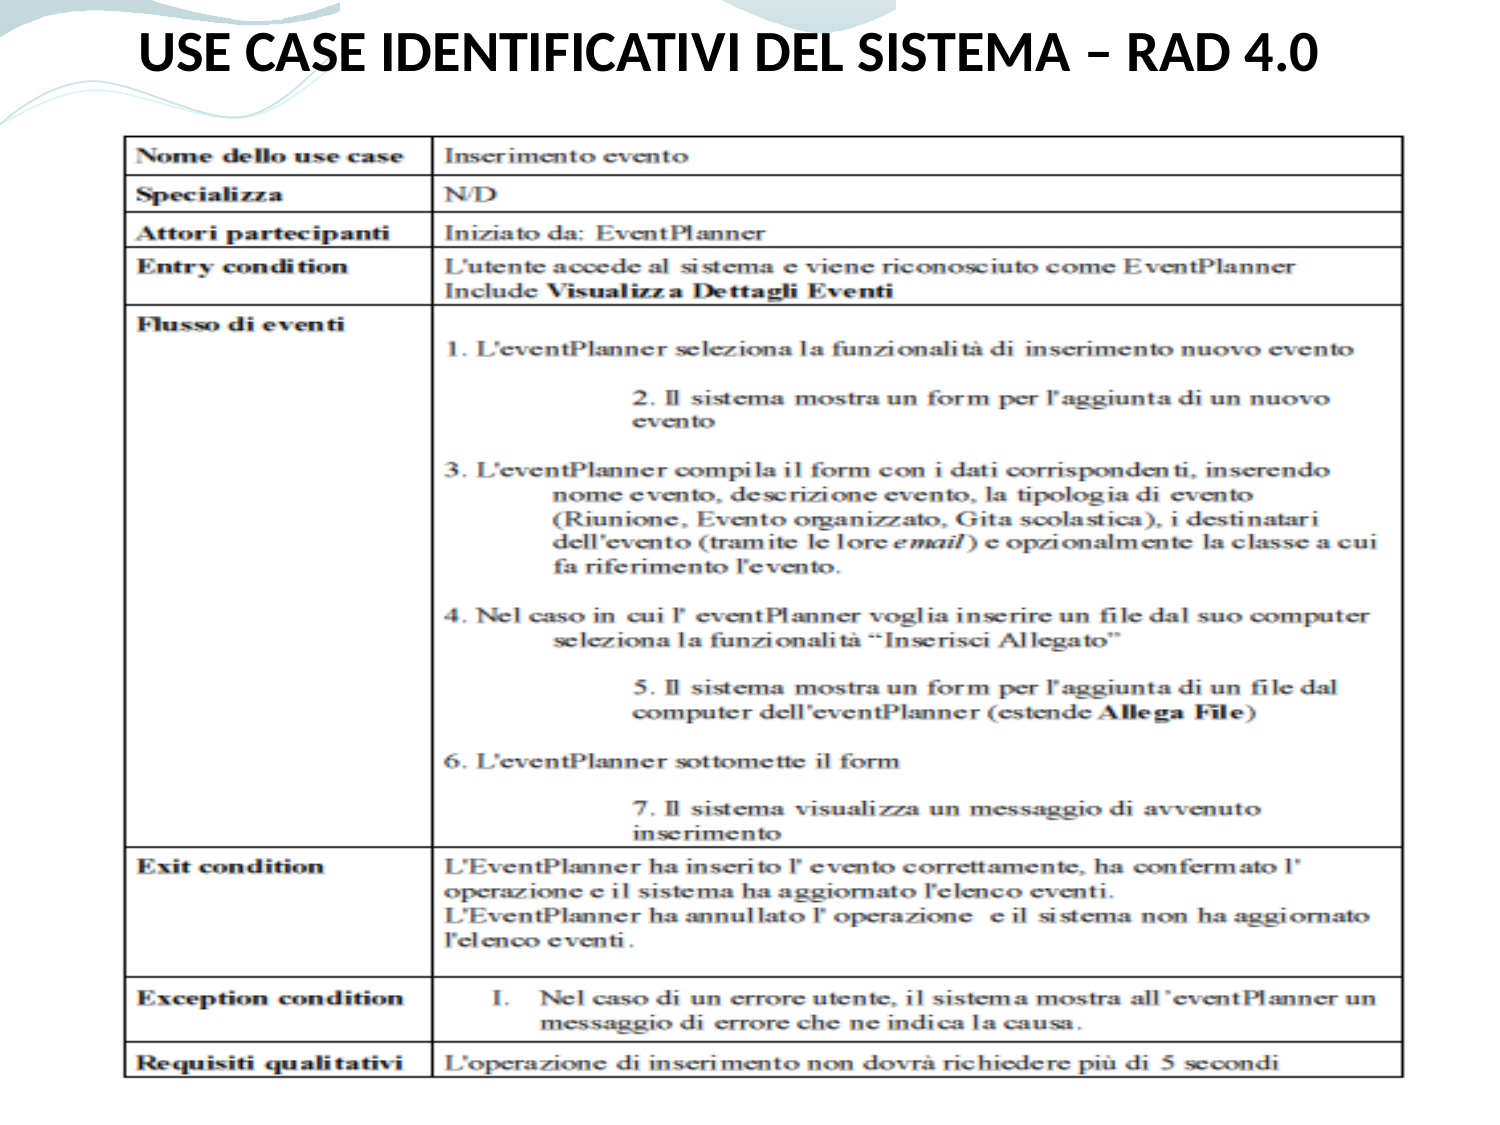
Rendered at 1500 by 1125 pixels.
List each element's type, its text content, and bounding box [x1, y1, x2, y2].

text_box USE CASE IDENTIFICATIVI DEL SISTEMA – RAD 4.0 [123, 20, 1335, 107]
picture [82, 129, 1418, 1087]
